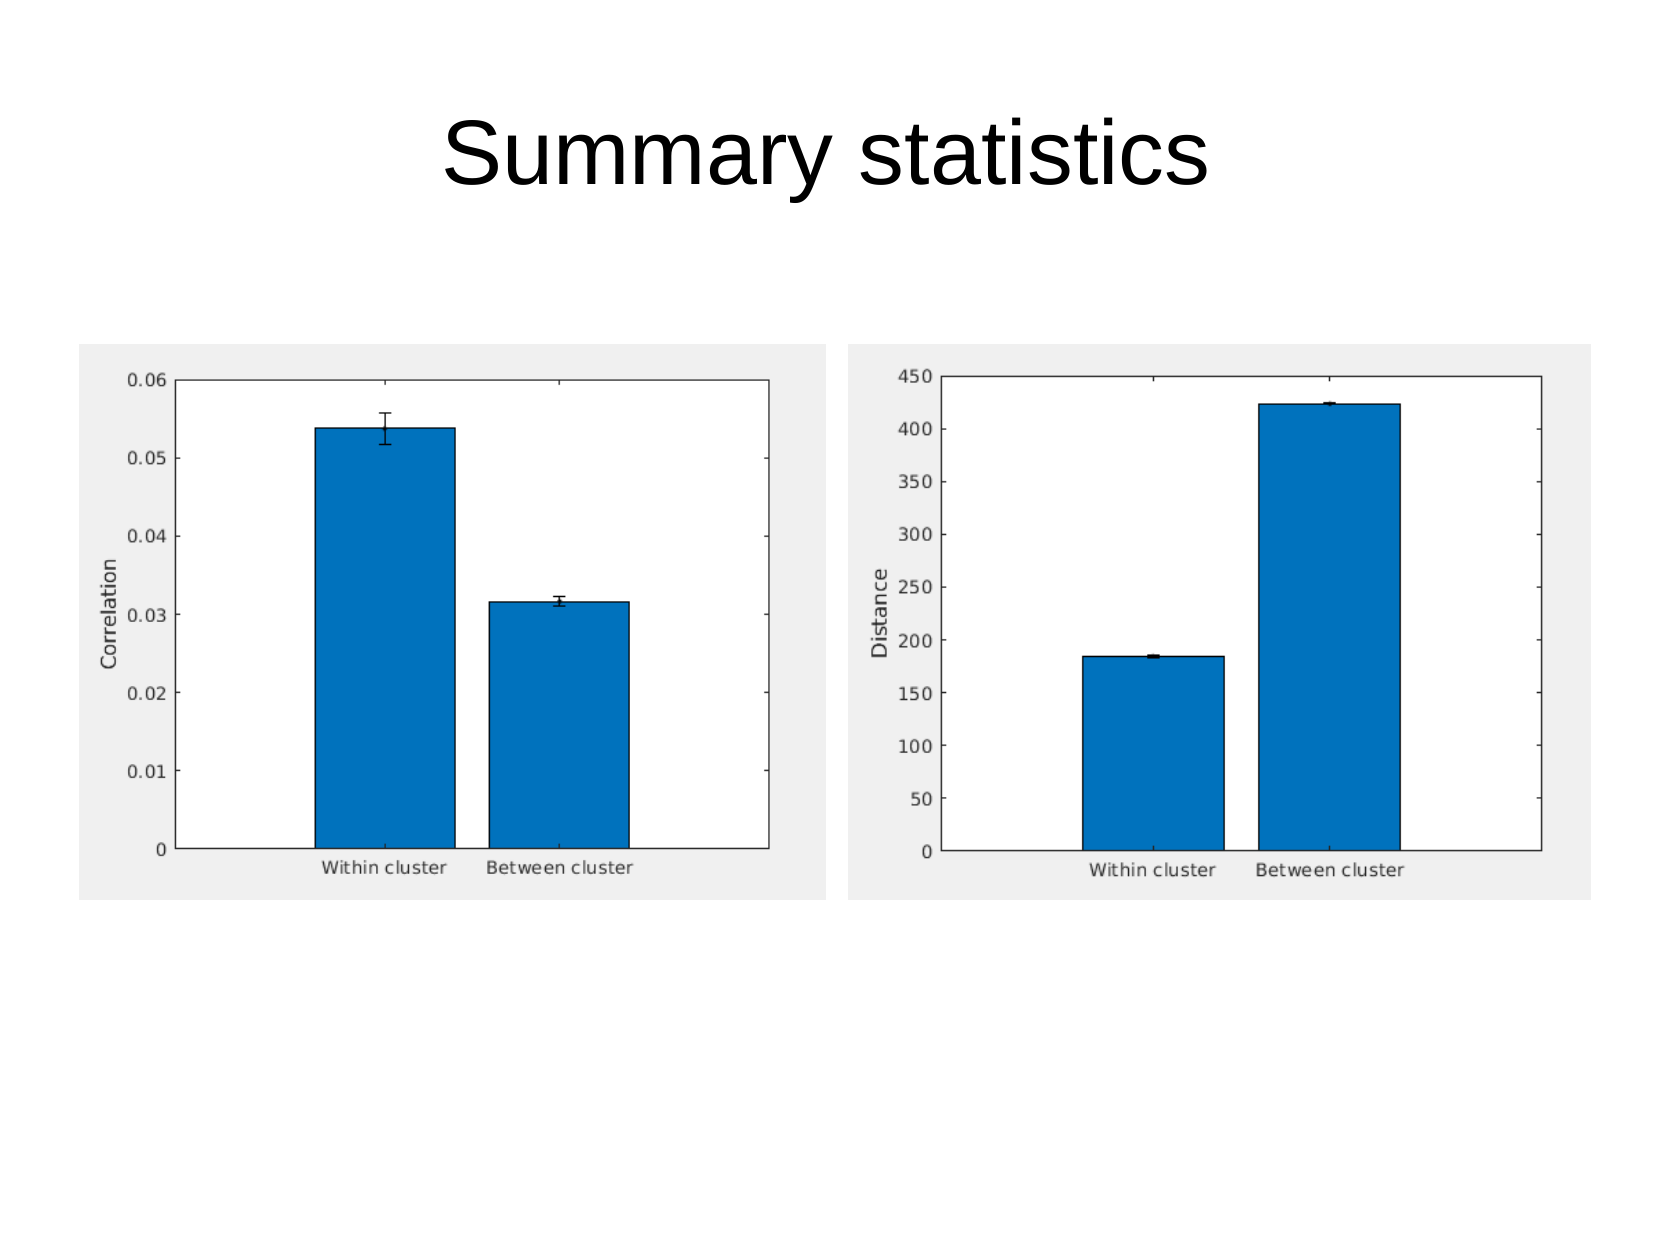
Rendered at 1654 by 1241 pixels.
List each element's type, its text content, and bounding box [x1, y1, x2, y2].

picture [79, 344, 826, 901]
picture [848, 344, 1591, 901]
title Summary statistics [82, 49, 1571, 257]
